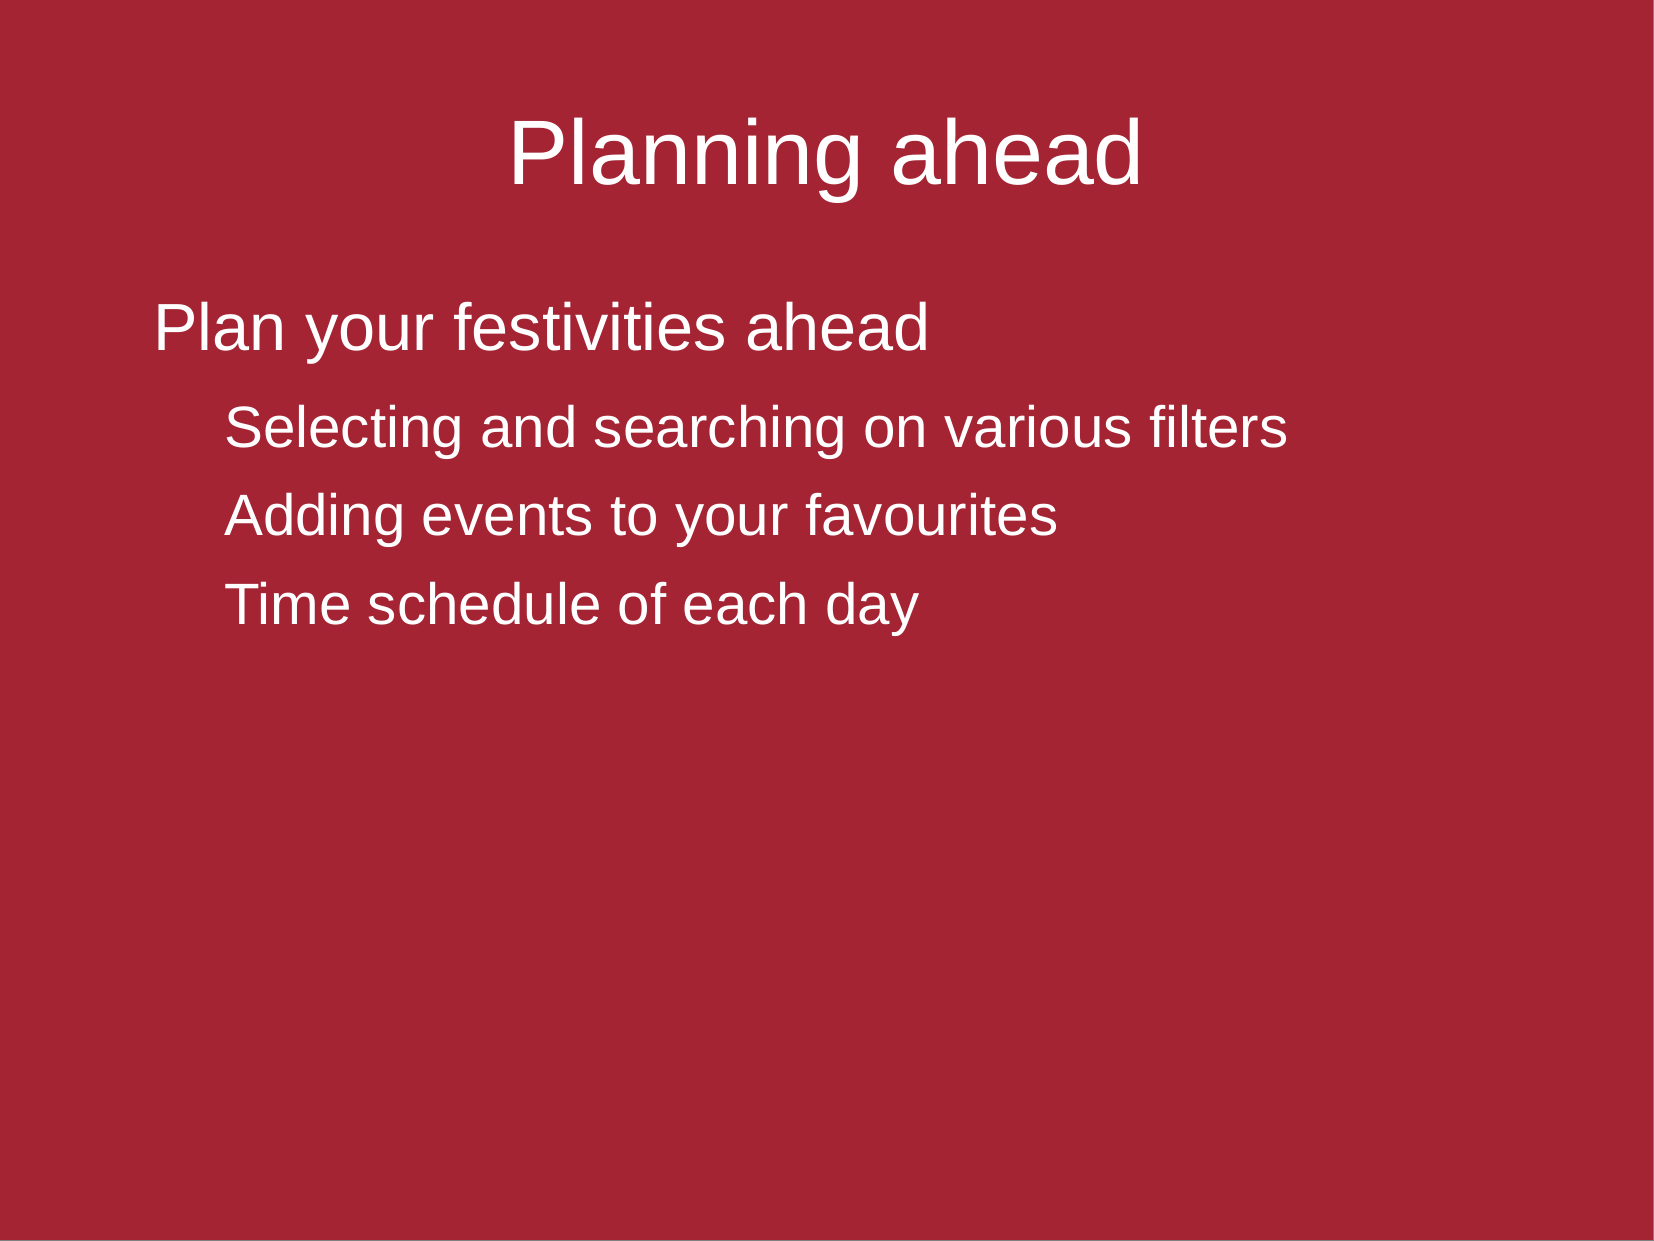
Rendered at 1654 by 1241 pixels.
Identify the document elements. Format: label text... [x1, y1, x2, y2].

title Planning ahead [82, 49, 1571, 257]
list Plan your festivities ahead Selecting and searching on various filters Adding events to your favourites Time schedule of each day [82, 290, 1538, 1010]
